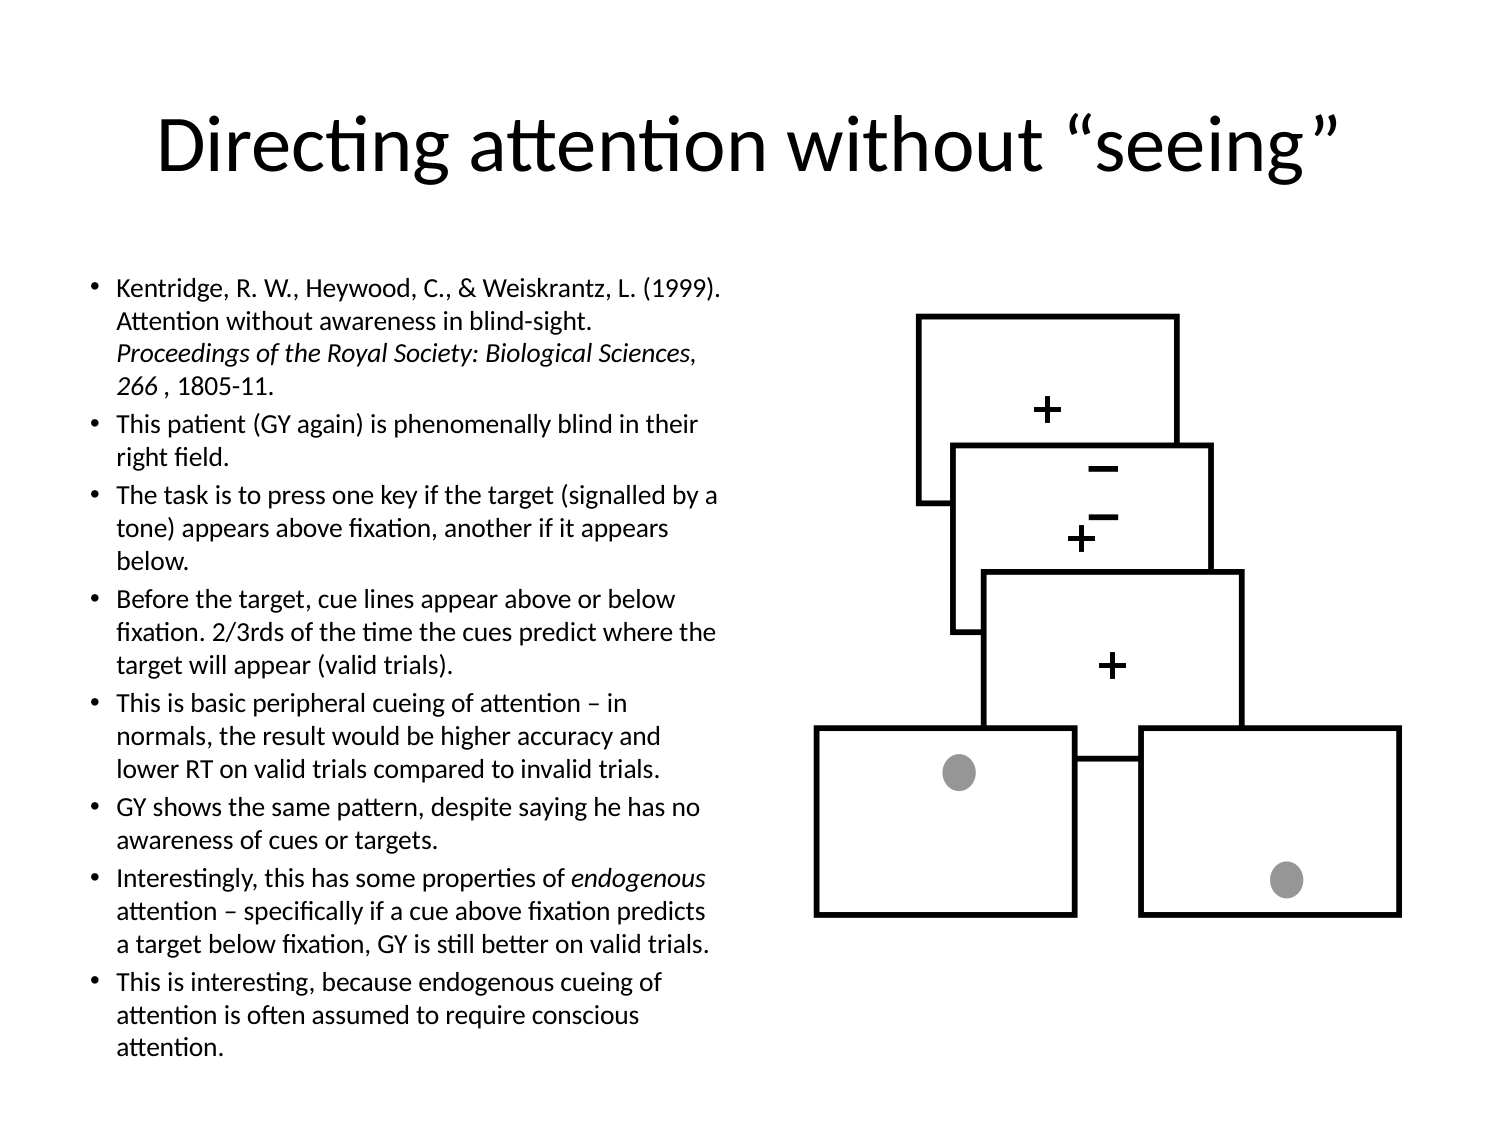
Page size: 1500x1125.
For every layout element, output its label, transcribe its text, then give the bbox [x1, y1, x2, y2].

title Directing attention without “seeing” [75, 45, 1425, 233]
picture [732, 232, 1483, 999]
list Kentridge, R. W., Heywood, C., & Weiskrantz, L. (1999). Attention without awareness in blind-sight. Proceedings of the Royal Society: Biological Sciences, 266 , 1805-11. This patient (GY again) is phenomenally blind in their right field. The task is to press one key if the target (signalled by a tone) appears above fixation, another if it appears below. Before the target, cue lines appear above or below fixation. 2/3rds of the time the cues predict where the target will appear (valid trials). This is basic peripheral cueing of attention – in normals, the result would be higher accuracy and lower RT on valid trials compared to invalid trials. GY shows the same pattern, despite saying he has no awareness of cues or targets. Interestingly, this has some properties of endogenous attention – specifically if a cue above fixation predicts a target below fixation, GY is still better on valid trials. This is interesting, because endogenous cueing of attention is often assumed to require conscious attention. [75, 262, 738, 1076]
